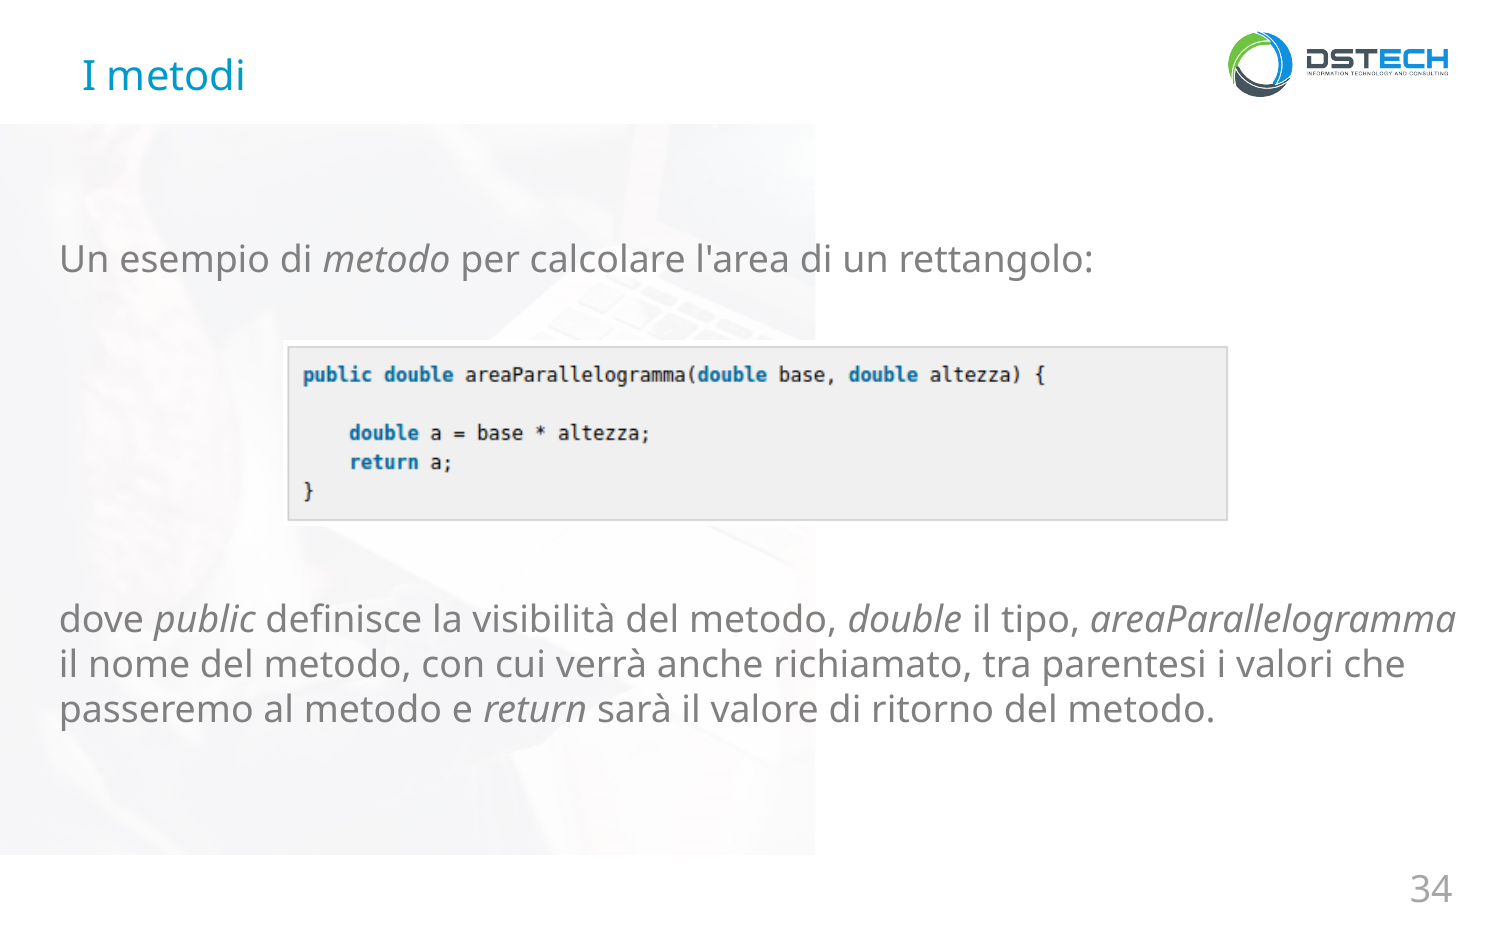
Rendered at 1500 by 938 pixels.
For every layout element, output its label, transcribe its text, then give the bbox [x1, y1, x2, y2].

picture [1228, 31, 1448, 97]
text_box Un esempio di metodo per calcolare l'area di un rettangolo: dove public definisce la visibilità del metodo, double il tipo, areaParallelogramma il nome del metodo, con cui verrà anche richiamato, tra parentesi i valori che passeremo al metodo e return sarà il valore di ritorno del metodo. [59, 145, 1465, 871]
text_box 34 [1358, 871, 1460, 910]
text_box I metodi [67, 41, 1229, 107]
text_box [815, 124, 1500, 855]
picture [0, 124, 815, 855]
picture [283, 340, 1233, 526]
